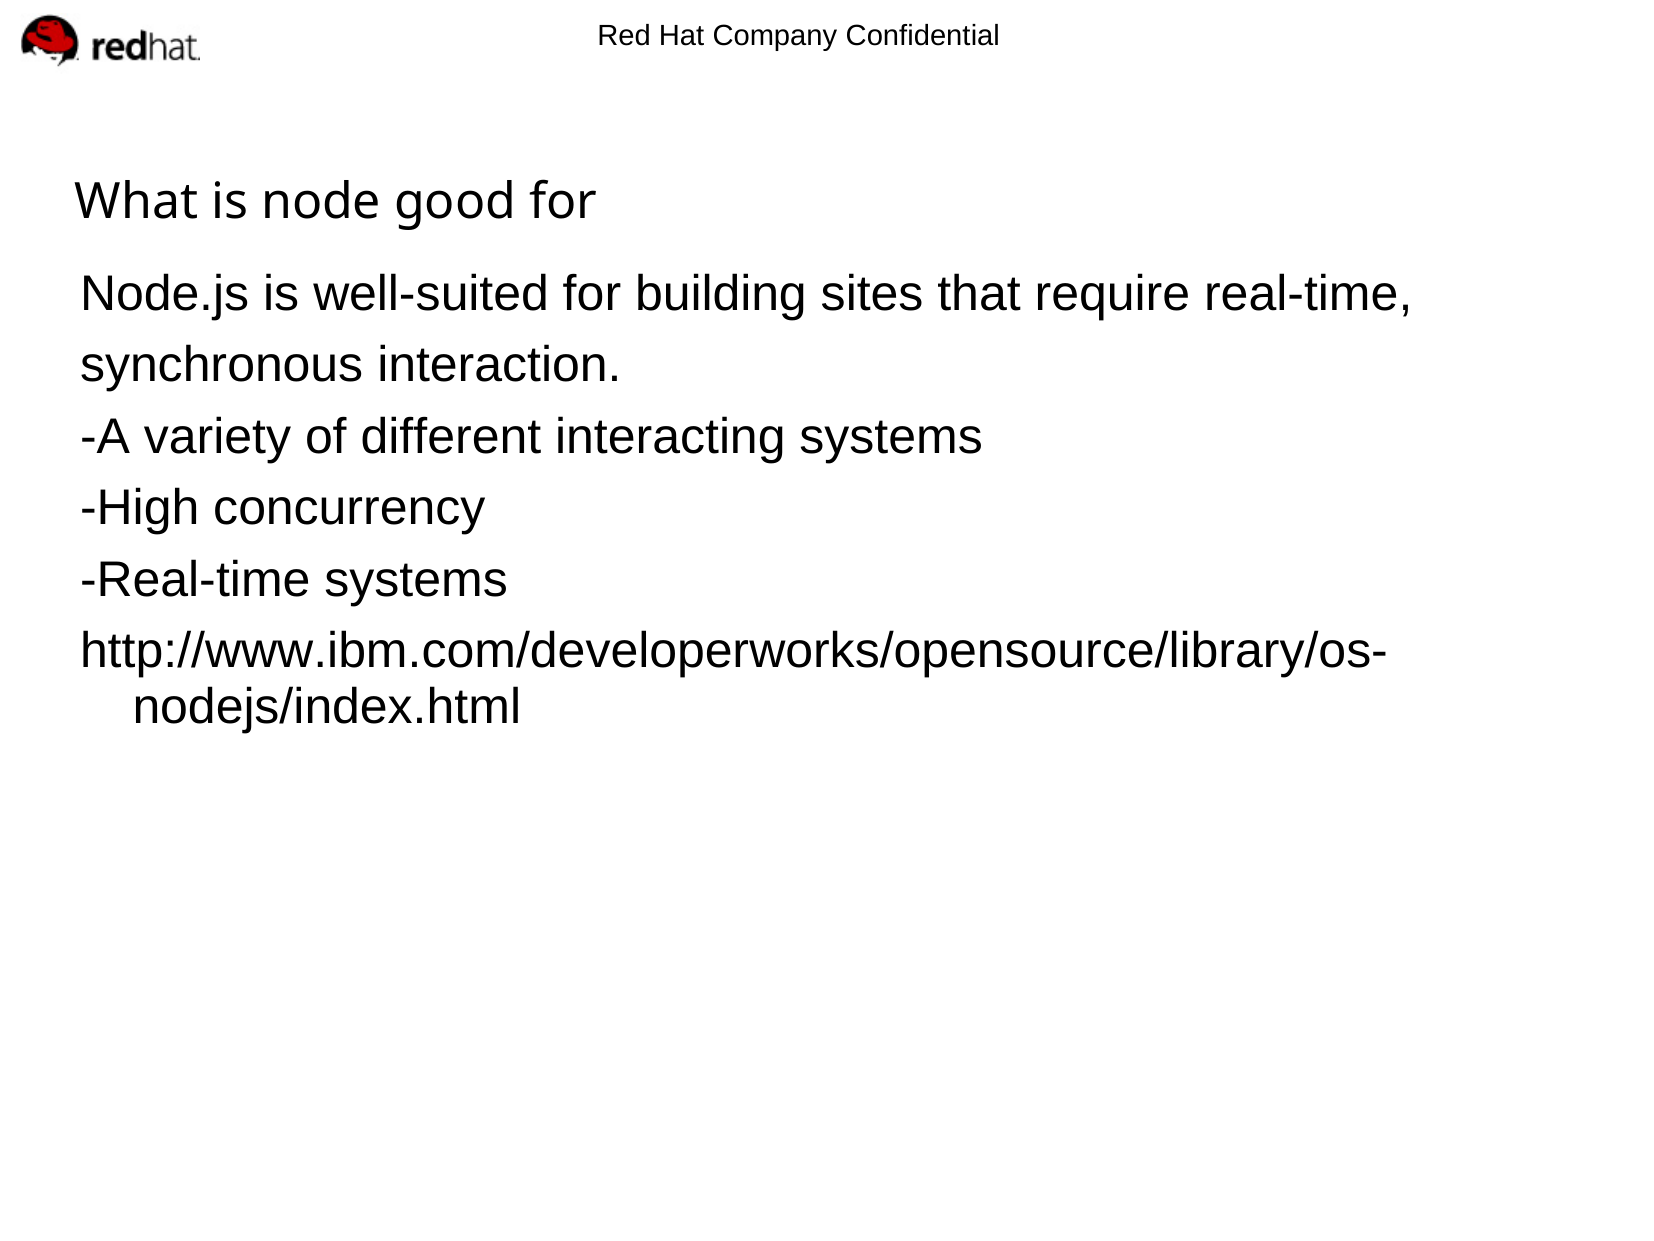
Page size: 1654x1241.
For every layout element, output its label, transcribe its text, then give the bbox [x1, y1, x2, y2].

title What is node good for [74, 140, 1506, 259]
list Node.js is well-suited for building sites that require real-time, synchronous interaction. -A variety of different interacting systems -High concurrency -Real-time systems http://www.ibm.com/developerworks/opensource/library/os-nodejs/index.html [77, 264, 1500, 1174]
picture [20, 13, 200, 74]
